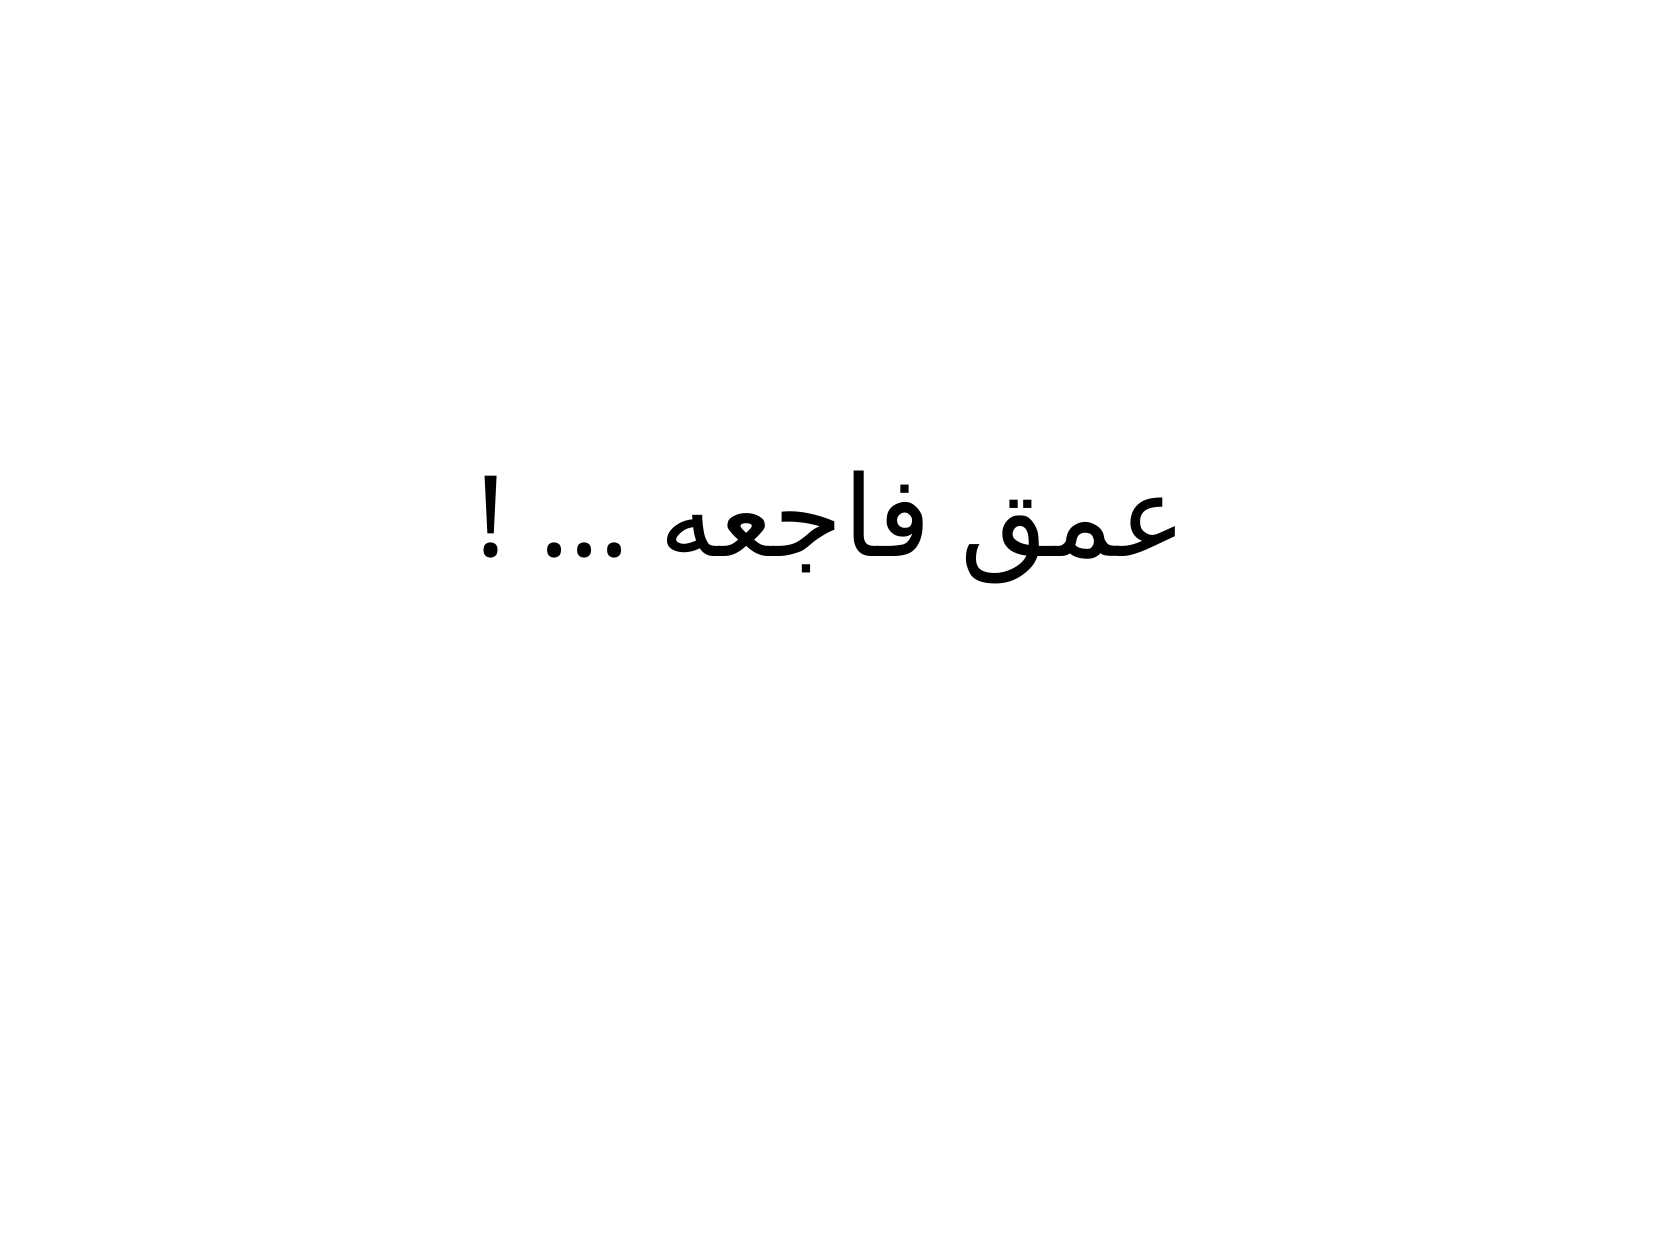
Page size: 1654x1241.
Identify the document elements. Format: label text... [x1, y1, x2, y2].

subtitle عمق فاجعه ... ! [82, 49, 1571, 1010]
